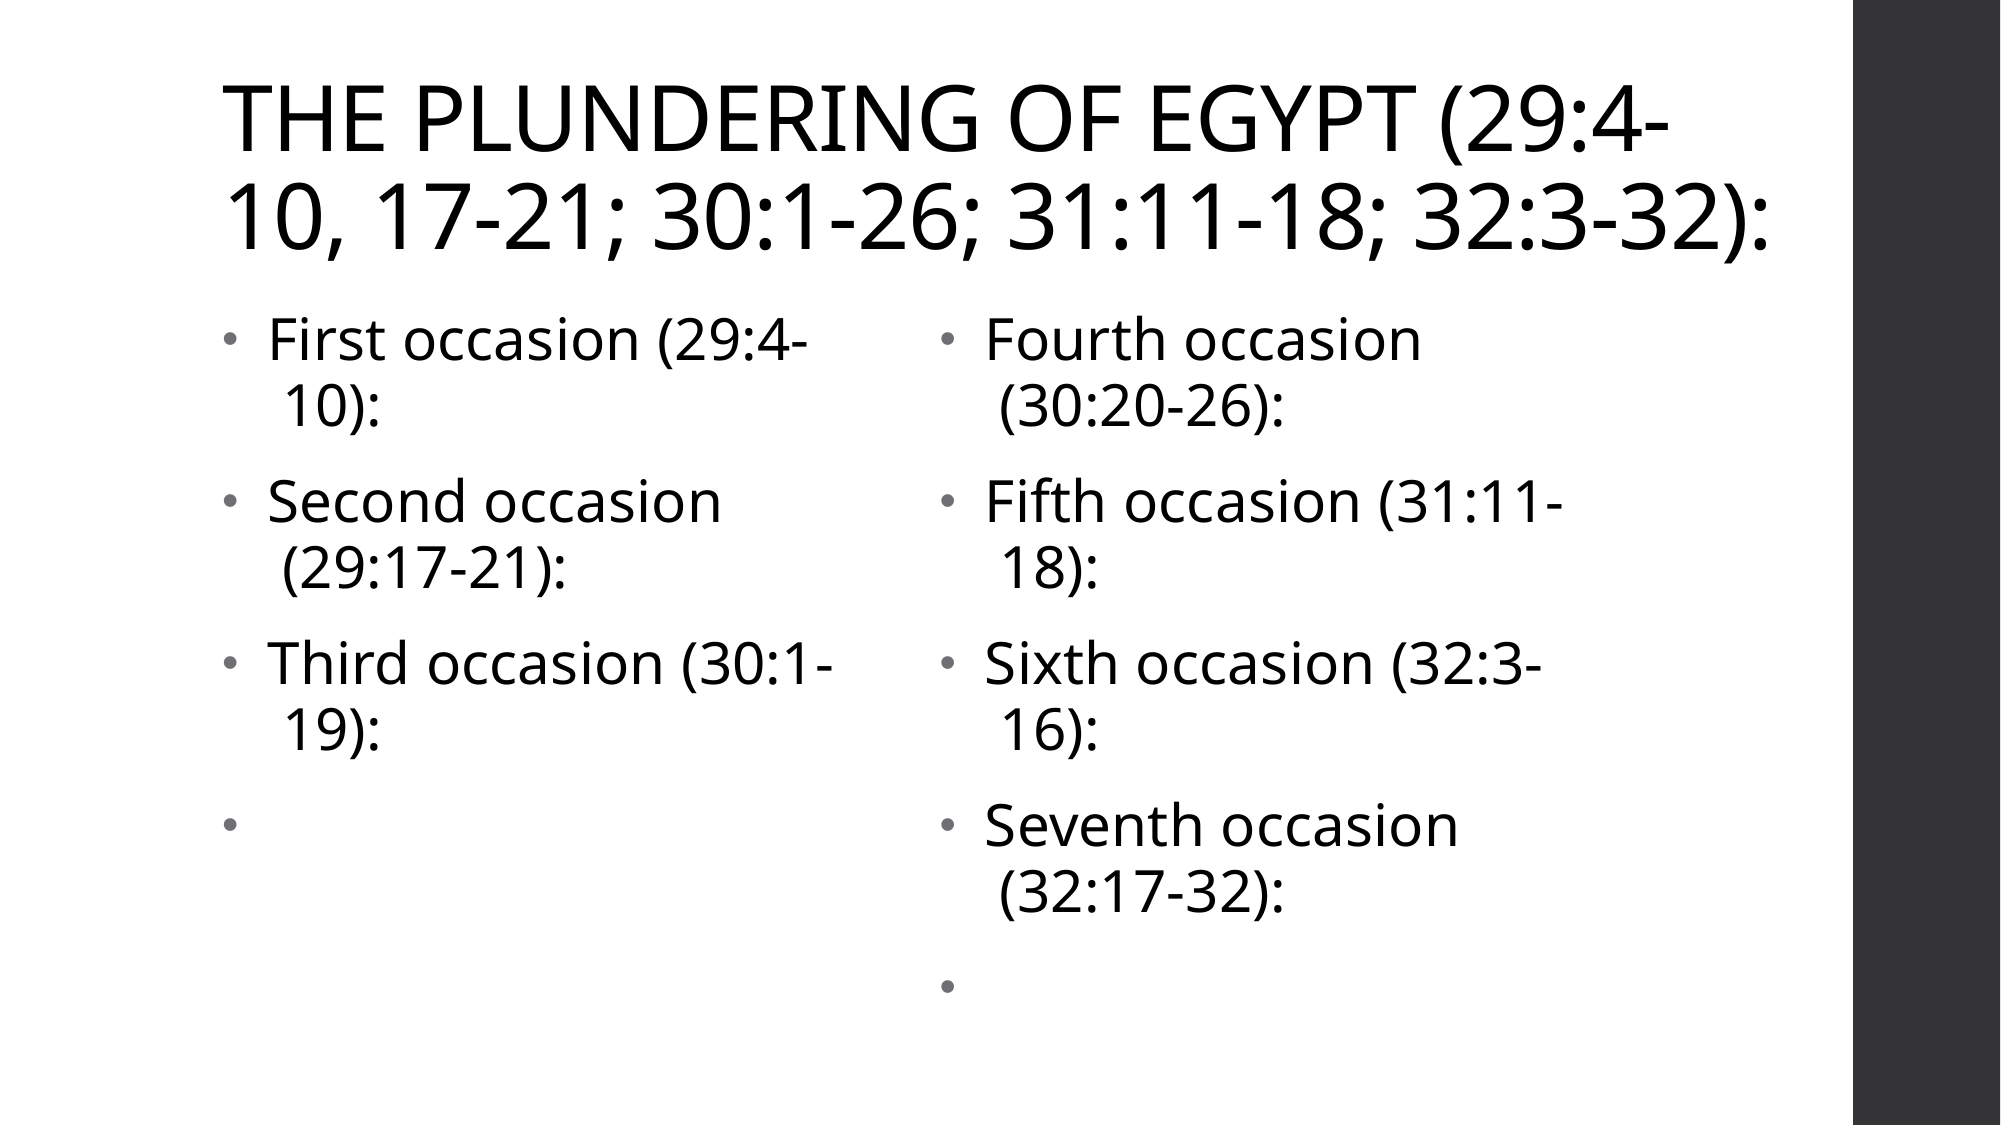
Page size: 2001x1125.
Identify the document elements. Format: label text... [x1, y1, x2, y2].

list First occasion (29:4-10): Second occasion (29:17-21): Third occasion (30:1-19): [207, 299, 900, 1014]
title THE PLUNDERING OF EGYPT (29:4-10, 17-21; 30:1-26; 31:11-18; 32:3-32): [206, 60, 1797, 278]
list Fourth occasion (30:20-26): Fifth occasion (31:11-18): Sixth occasion (32:3-16): Seventh occasion (32:17-32): [924, 299, 1617, 1014]
